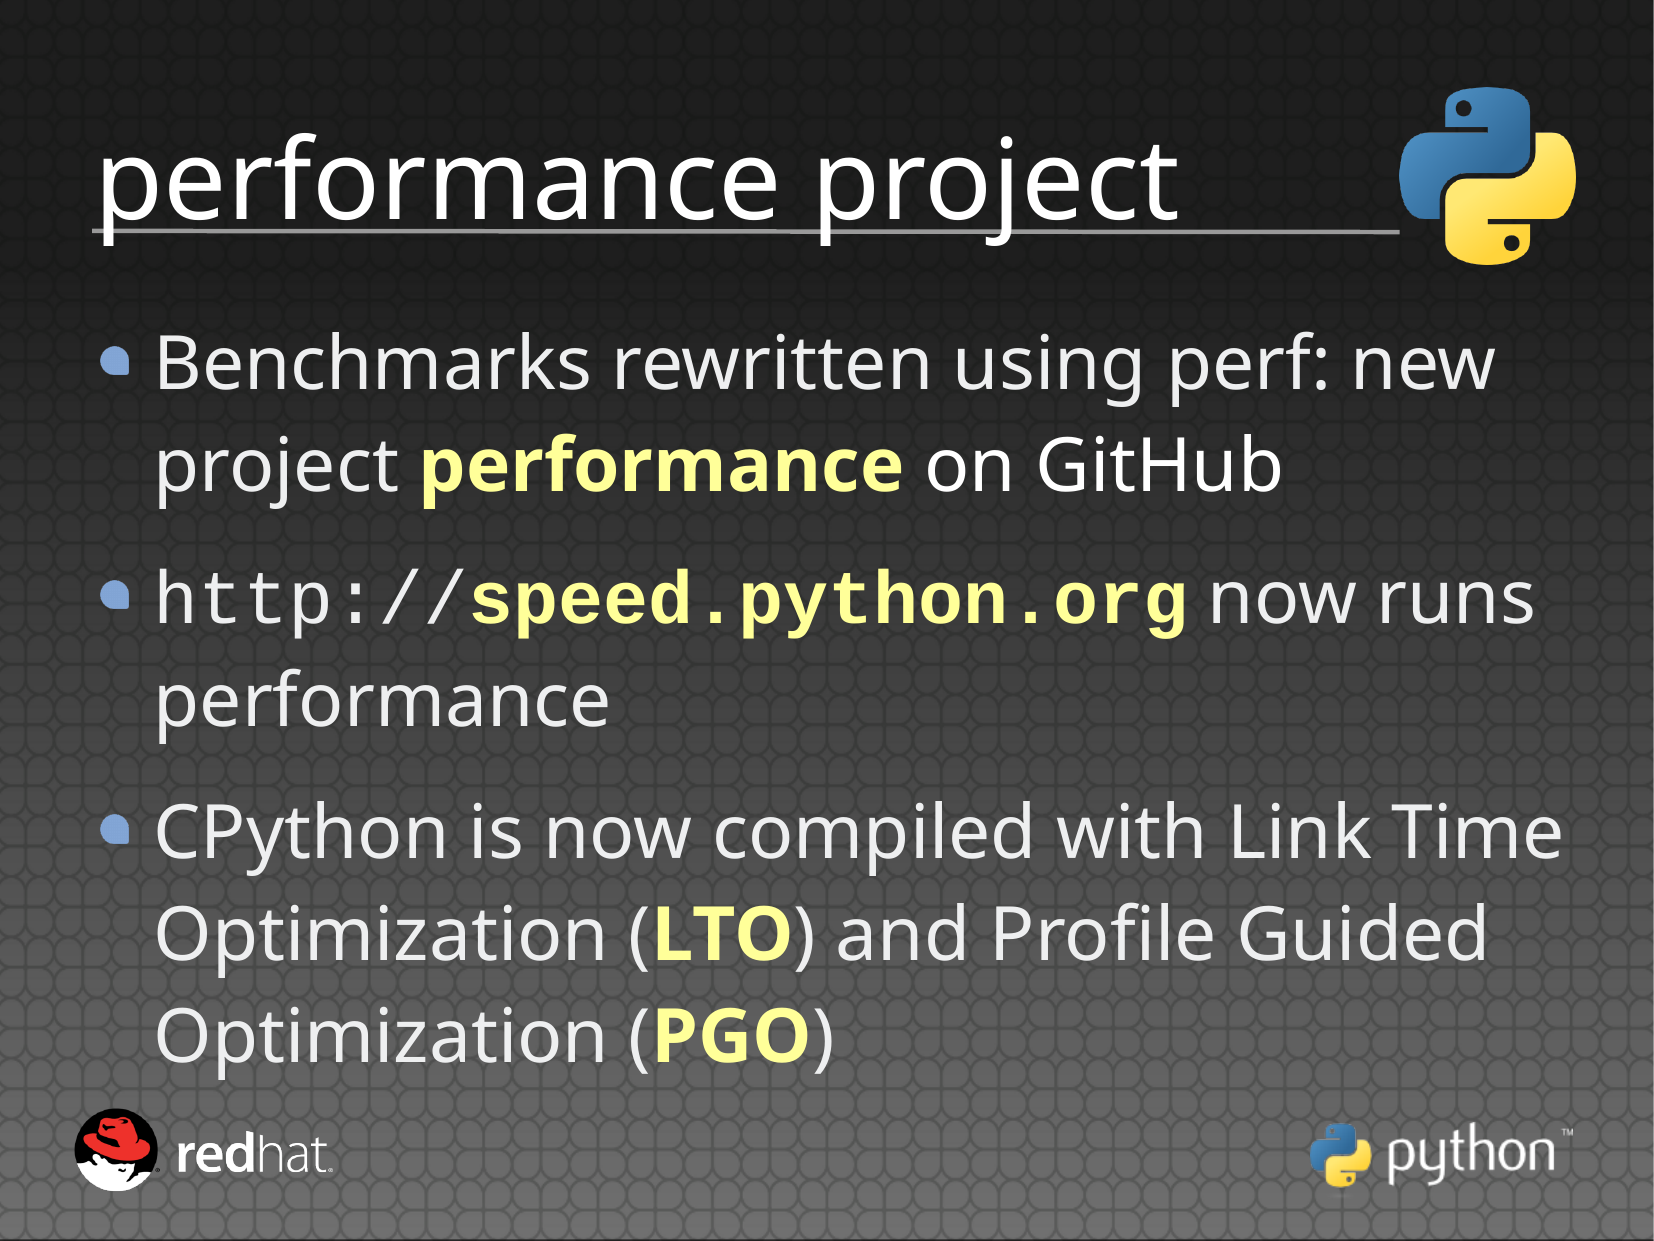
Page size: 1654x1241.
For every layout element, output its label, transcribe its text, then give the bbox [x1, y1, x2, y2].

list Benchmarks rewritten using perf: new project performance on GitHub http://speed.python.org now runs performance CPython is now compiled with Link Time Optimization (LTO) and Profile Guided Optimization (PGO) [82, 309, 1571, 1049]
title performance project [94, 100, 1426, 251]
picture [0, 0, 1654, 1241]
